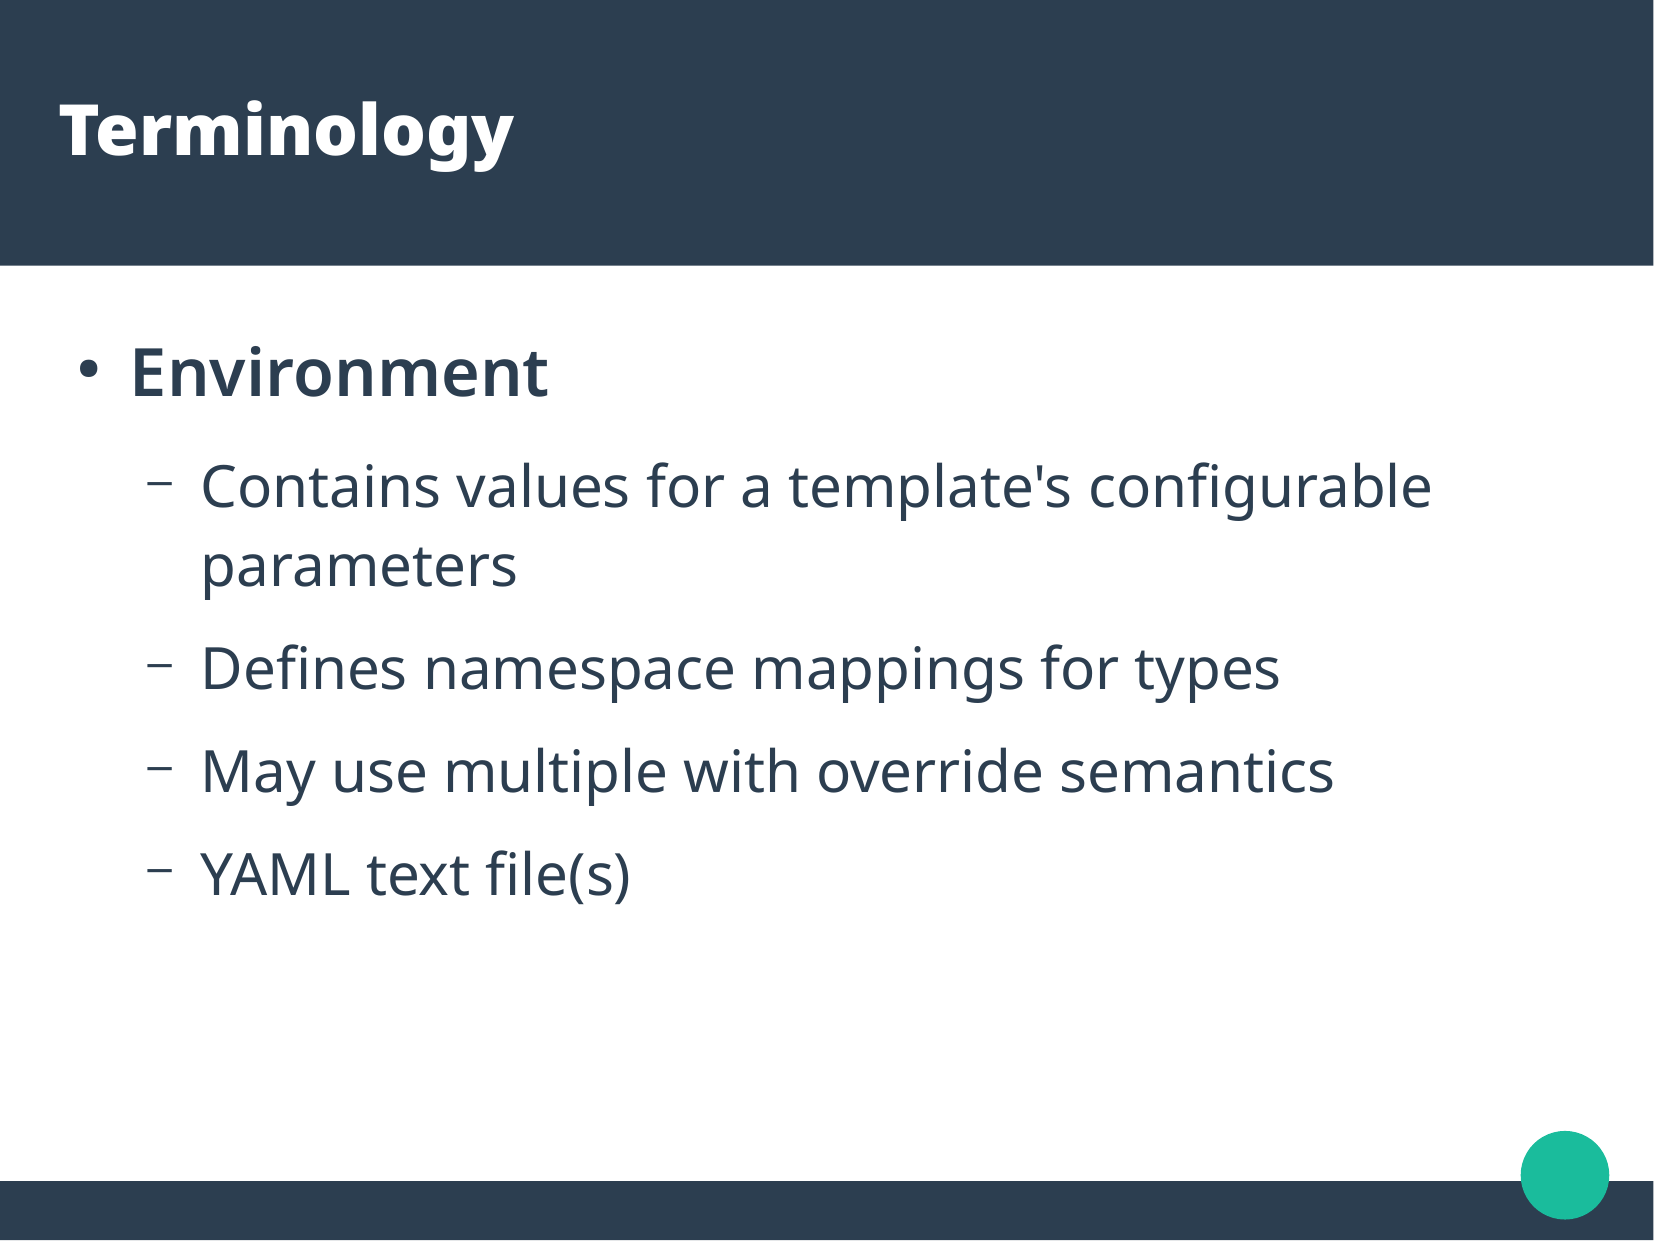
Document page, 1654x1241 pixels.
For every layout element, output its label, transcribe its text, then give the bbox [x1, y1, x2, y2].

list Environment Contains values for a template's configurable parameters Defines namespace mappings for types May use multiple with override semantics YAML text file(s) [59, 324, 1595, 1152]
title Terminology [59, 49, 1595, 207]
